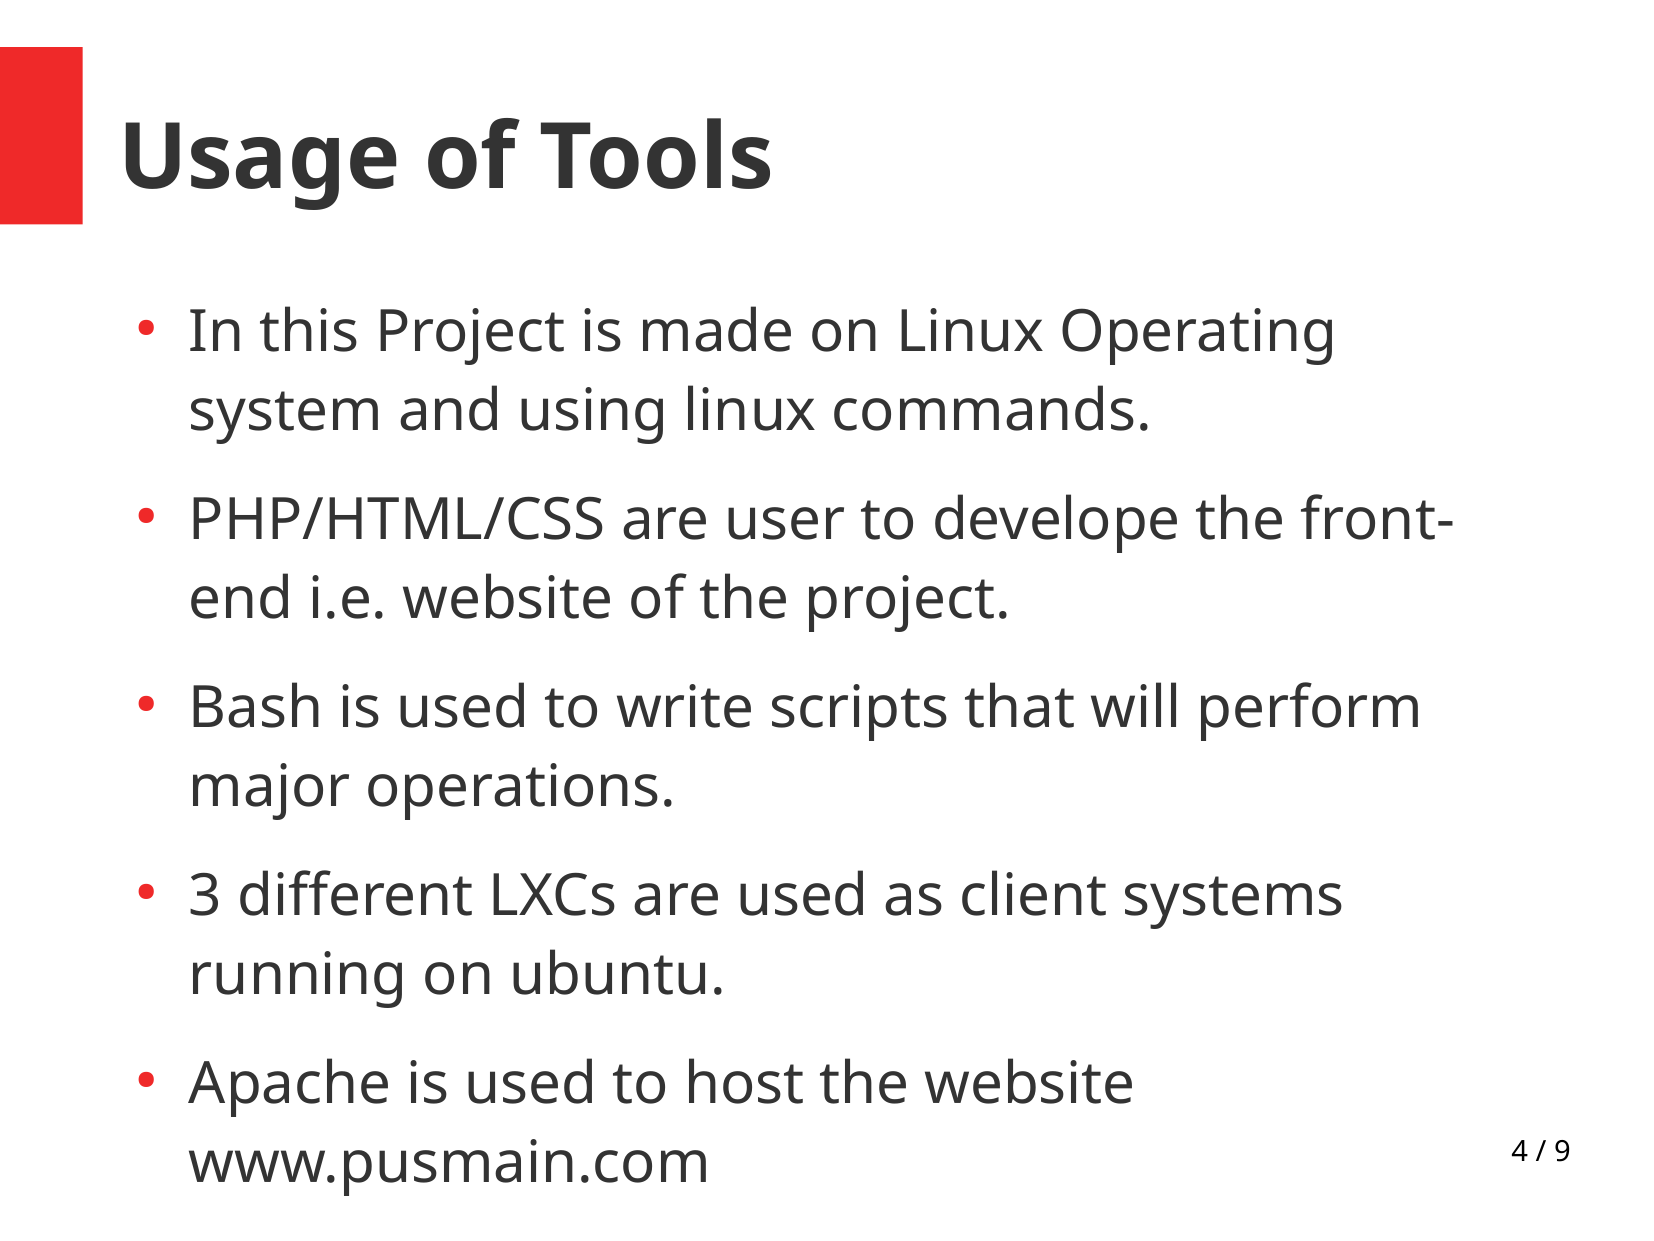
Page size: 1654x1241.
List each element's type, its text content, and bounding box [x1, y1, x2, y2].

list In this Project is made on Linux Operating system and using linux commands. PHP/HTML/CSS are user to develope the front-end i.e. website of the project. Bash is used to write scripts that will perform major operations. 3 different LXCs are used as client systems running on ubuntu. Apache is used to host the website www.pusmain.com [118, 289, 1536, 1009]
title Usage of Tools [118, 49, 1571, 257]
